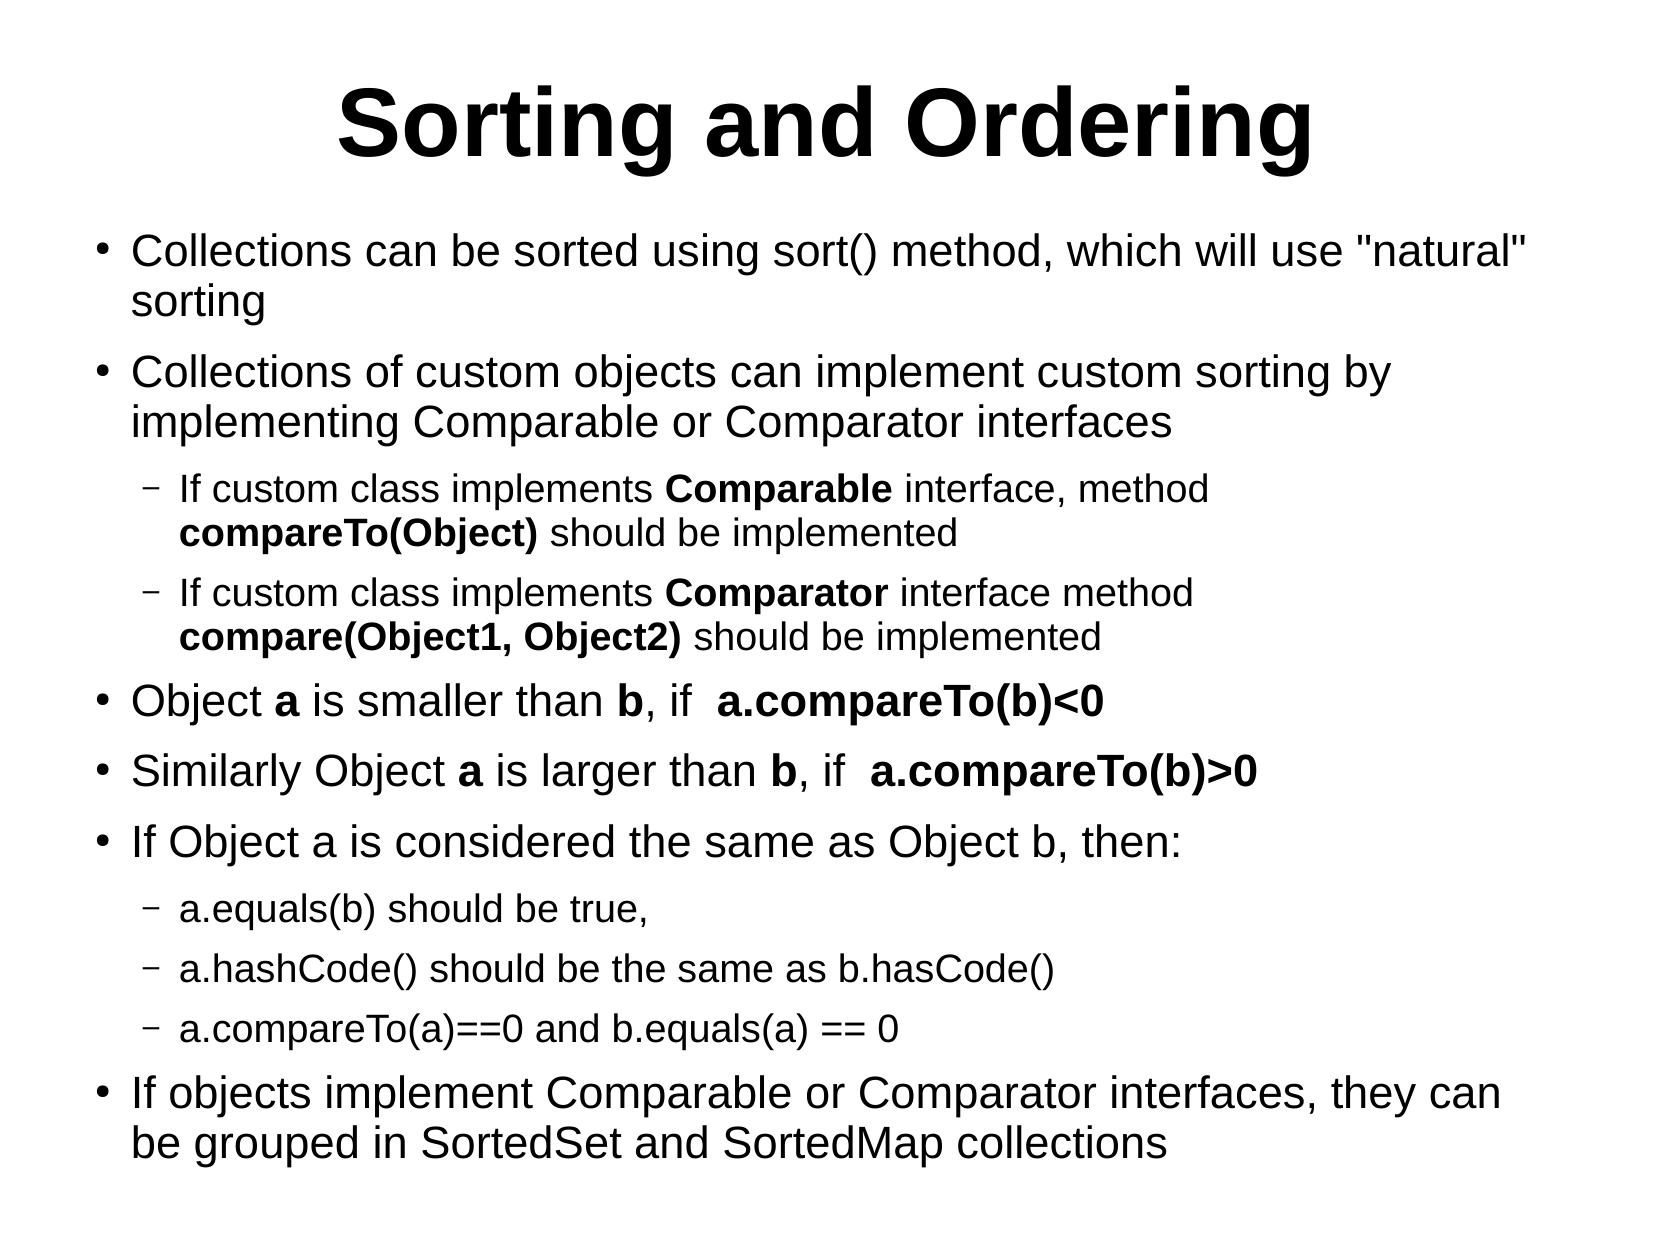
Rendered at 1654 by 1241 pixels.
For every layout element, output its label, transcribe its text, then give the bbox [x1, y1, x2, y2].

title Sorting and Ordering [82, 49, 1571, 196]
list Collections can be sorted using sort() method, which will use "natural" sorting Collections of custom objects can implement custom sorting by implementing Comparable or Comparator interfaces If custom class implements Comparable interface, method compareTo(Object) should be implemented If custom class implements Comparator interface method compare(Object1, Object2) should be implemented Object a is smaller than b, if a.compareTo(b)<0 Similarly Object a is larger than b, if a.compareTo(b)>0 If Object a is considered the same as Object b, then: a.equals(b) should be true, a.hashCode() should be the same as b.hasCode() a.compareTo(a)==0 and b.equals(a) == 0 If objects implement Comparable or Comparator interfaces, they can be grouped in SortedSet and SortedMap collections [82, 225, 1538, 1186]
